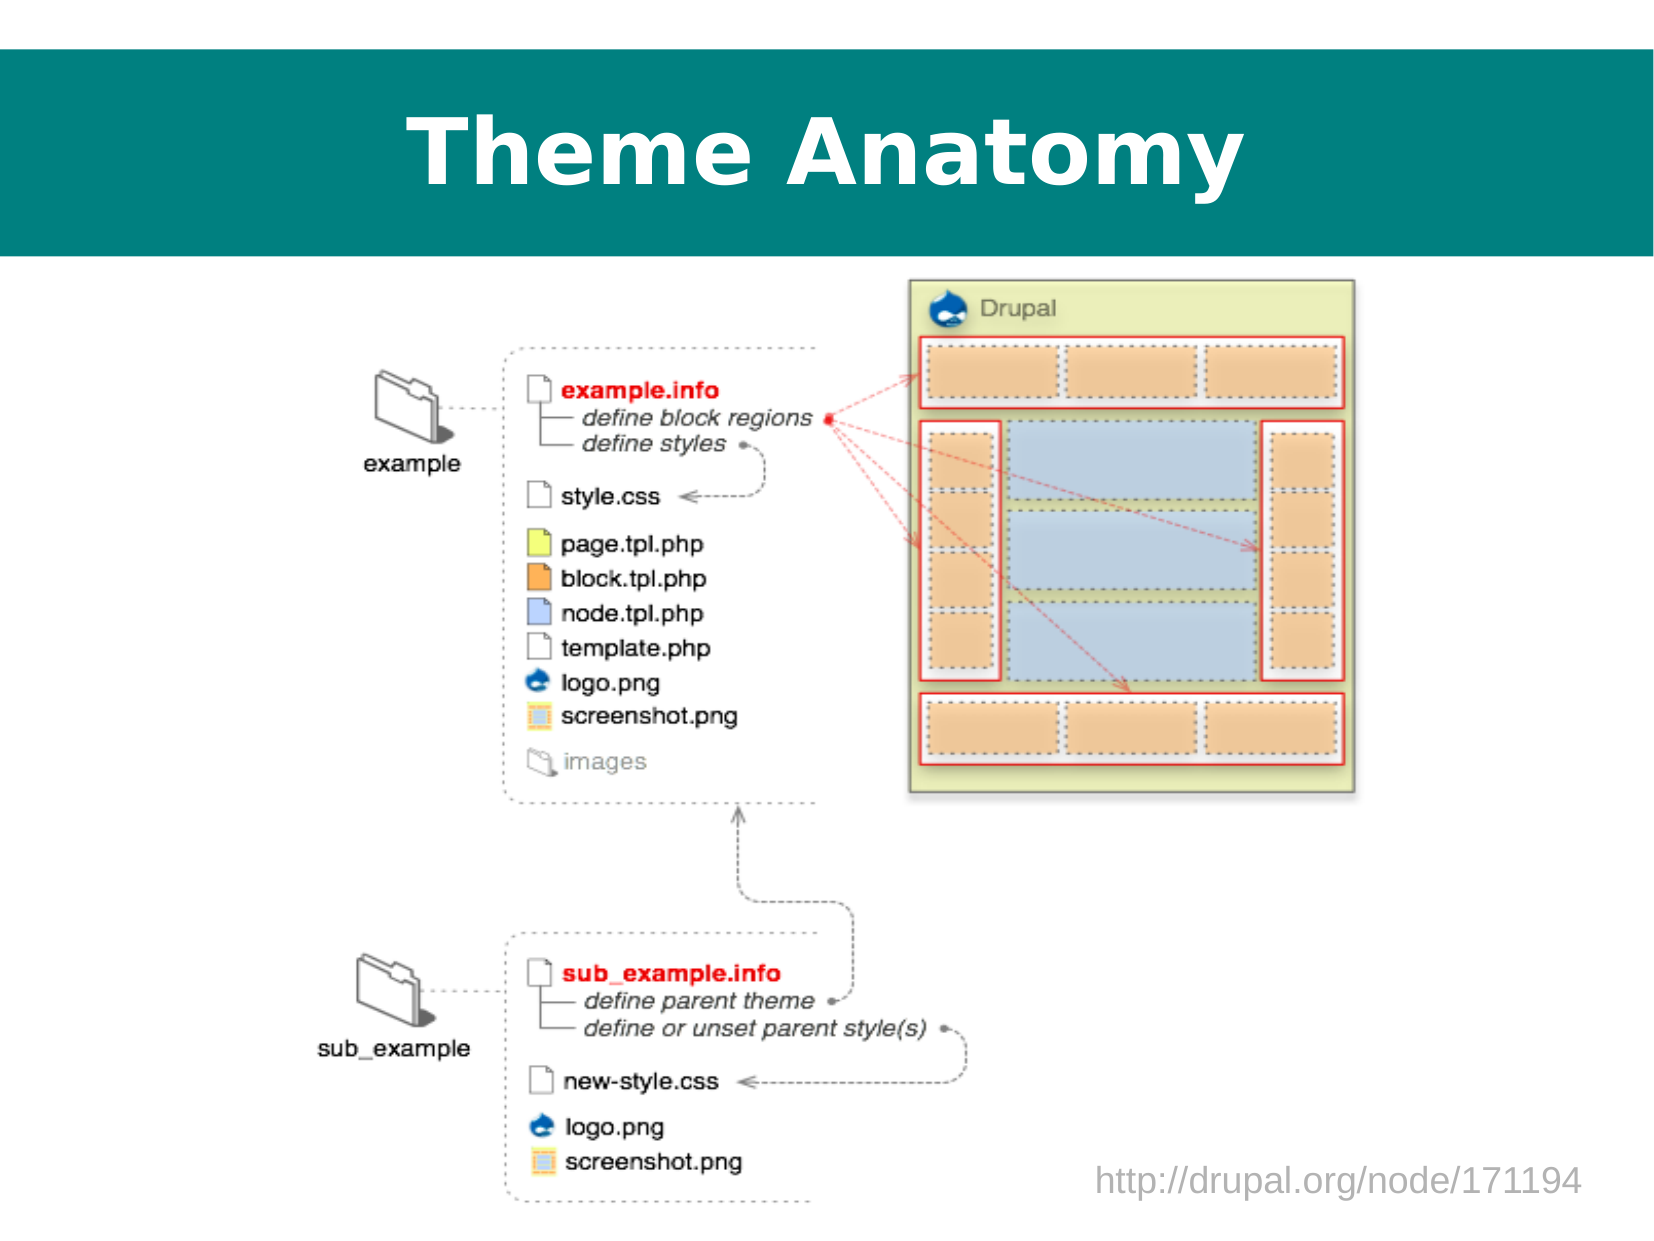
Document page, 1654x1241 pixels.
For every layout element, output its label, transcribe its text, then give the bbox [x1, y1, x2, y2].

picture [285, 258, 1387, 1223]
text_box http://drupal.org/node/171194 [1080, 1151, 1601, 1209]
title Theme Anatomy [0, 49, 1654, 257]
